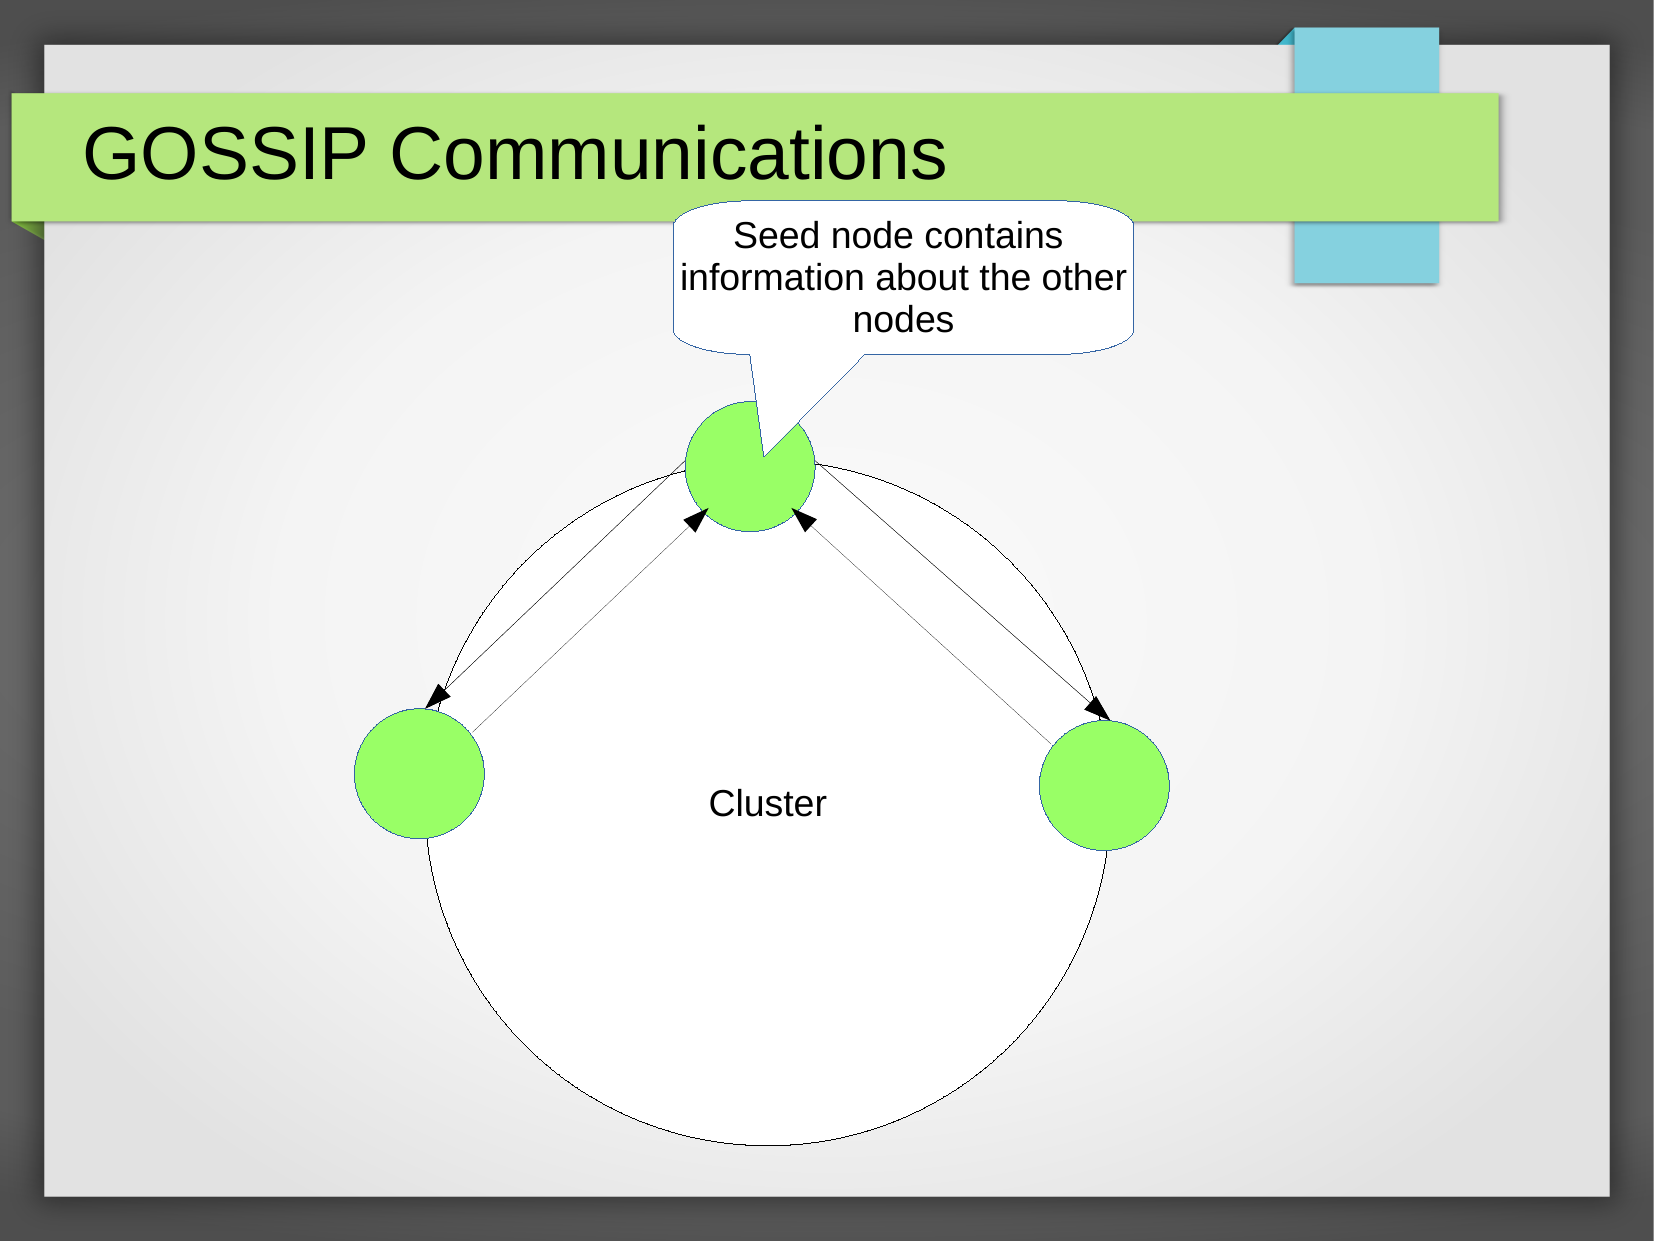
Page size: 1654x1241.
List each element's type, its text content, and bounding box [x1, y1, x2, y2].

title GOSSIP Communications [82, 94, 1264, 213]
picture [0, 0, 1654, 1241]
text_box Cluster [444, 475, 668, 689]
text_box [354, 708, 485, 839]
text_box [1039, 720, 1170, 851]
text_box Cluster [427, 463, 1107, 1146]
text_box Cluster [821, 464, 1094, 702]
text_box Seed node contains information about the other nodes [673, 200, 1134, 457]
text_box [685, 401, 816, 532]
